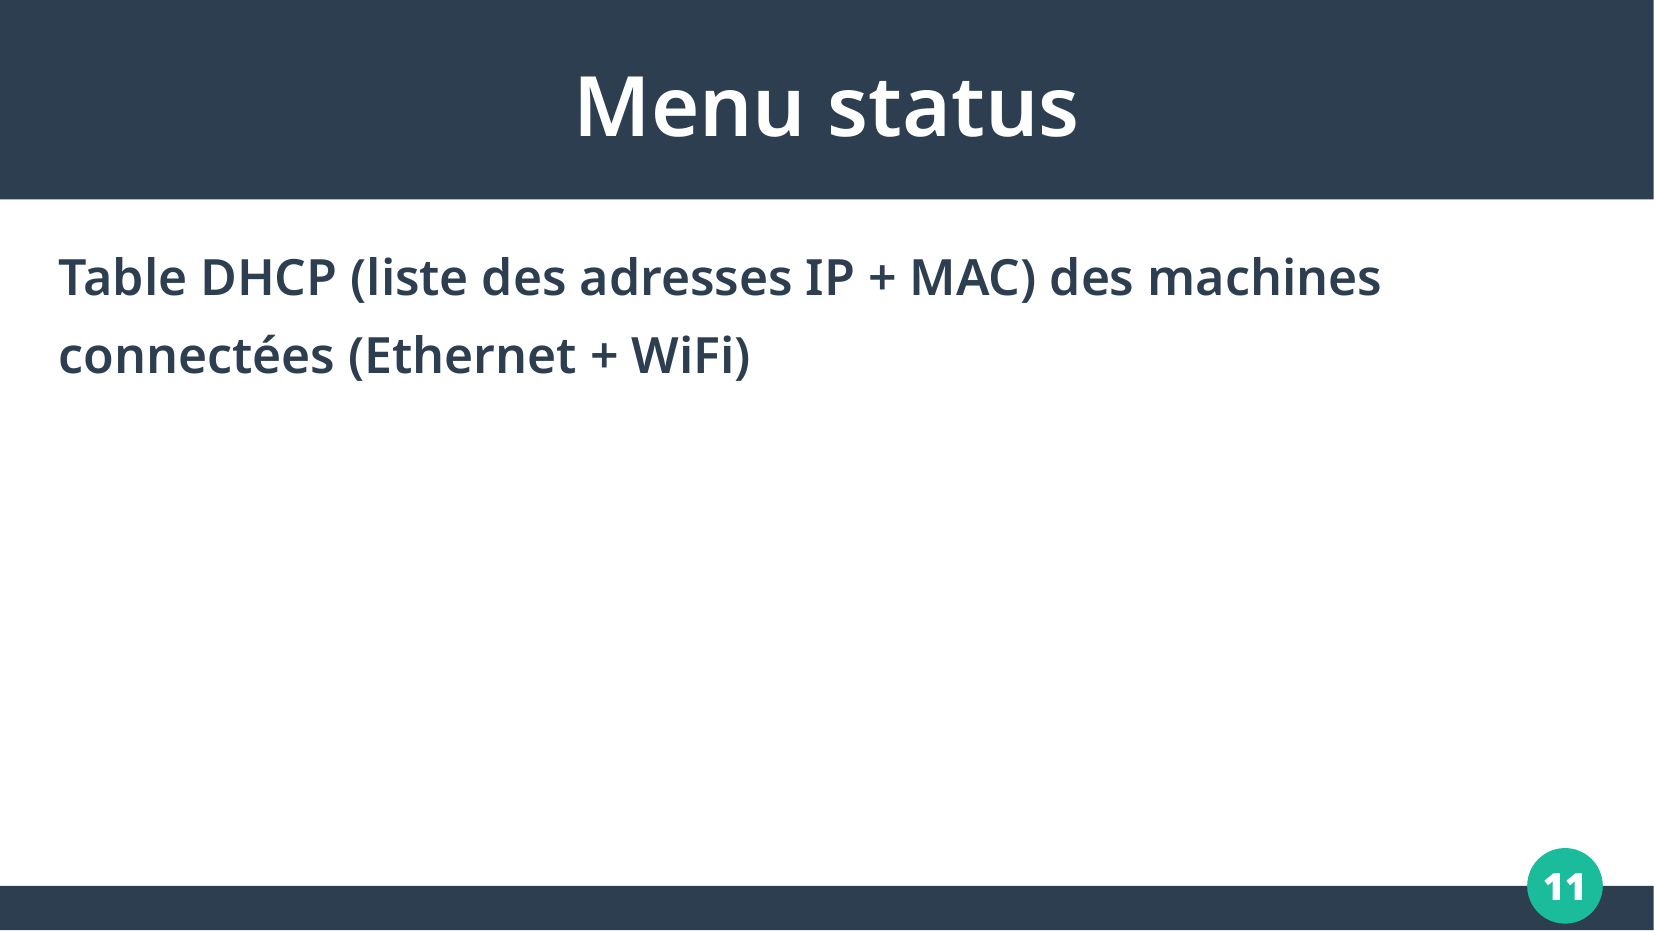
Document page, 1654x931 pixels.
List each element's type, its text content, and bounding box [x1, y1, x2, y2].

title Menu status [59, 37, 1595, 156]
list Table DHCP (liste des adresses IP + MAC) des machines connectées (Ethernet + WiFi) [59, 231, 1595, 852]
